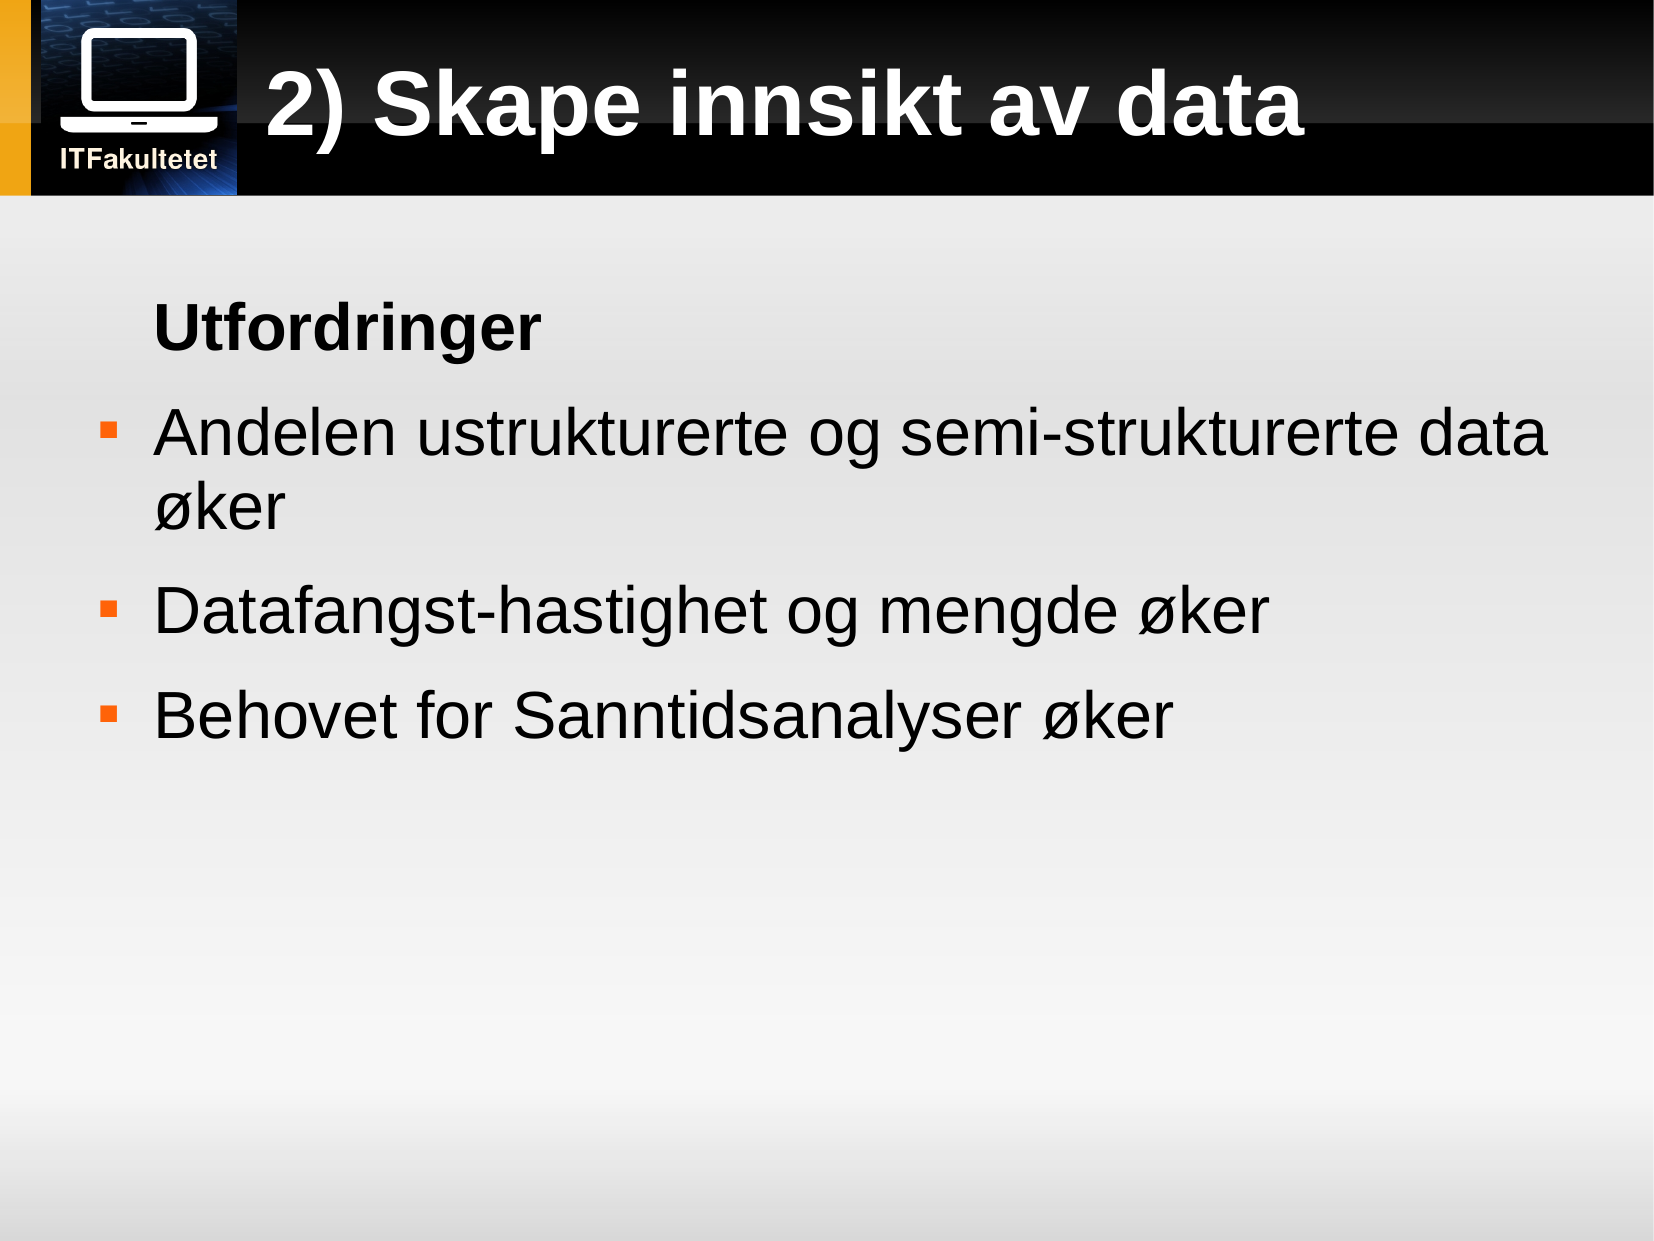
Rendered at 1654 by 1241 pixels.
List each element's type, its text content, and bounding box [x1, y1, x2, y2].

title 2) Skape innsikt av data [265, 0, 1565, 208]
list Utfordringer Andelen ustrukturerte og semi-strukturerte data øker Datafangst-hastighet og mengde øker Behovet for Sanntidsanalyser øker [82, 290, 1571, 1109]
picture [0, 0, 1654, 1241]
